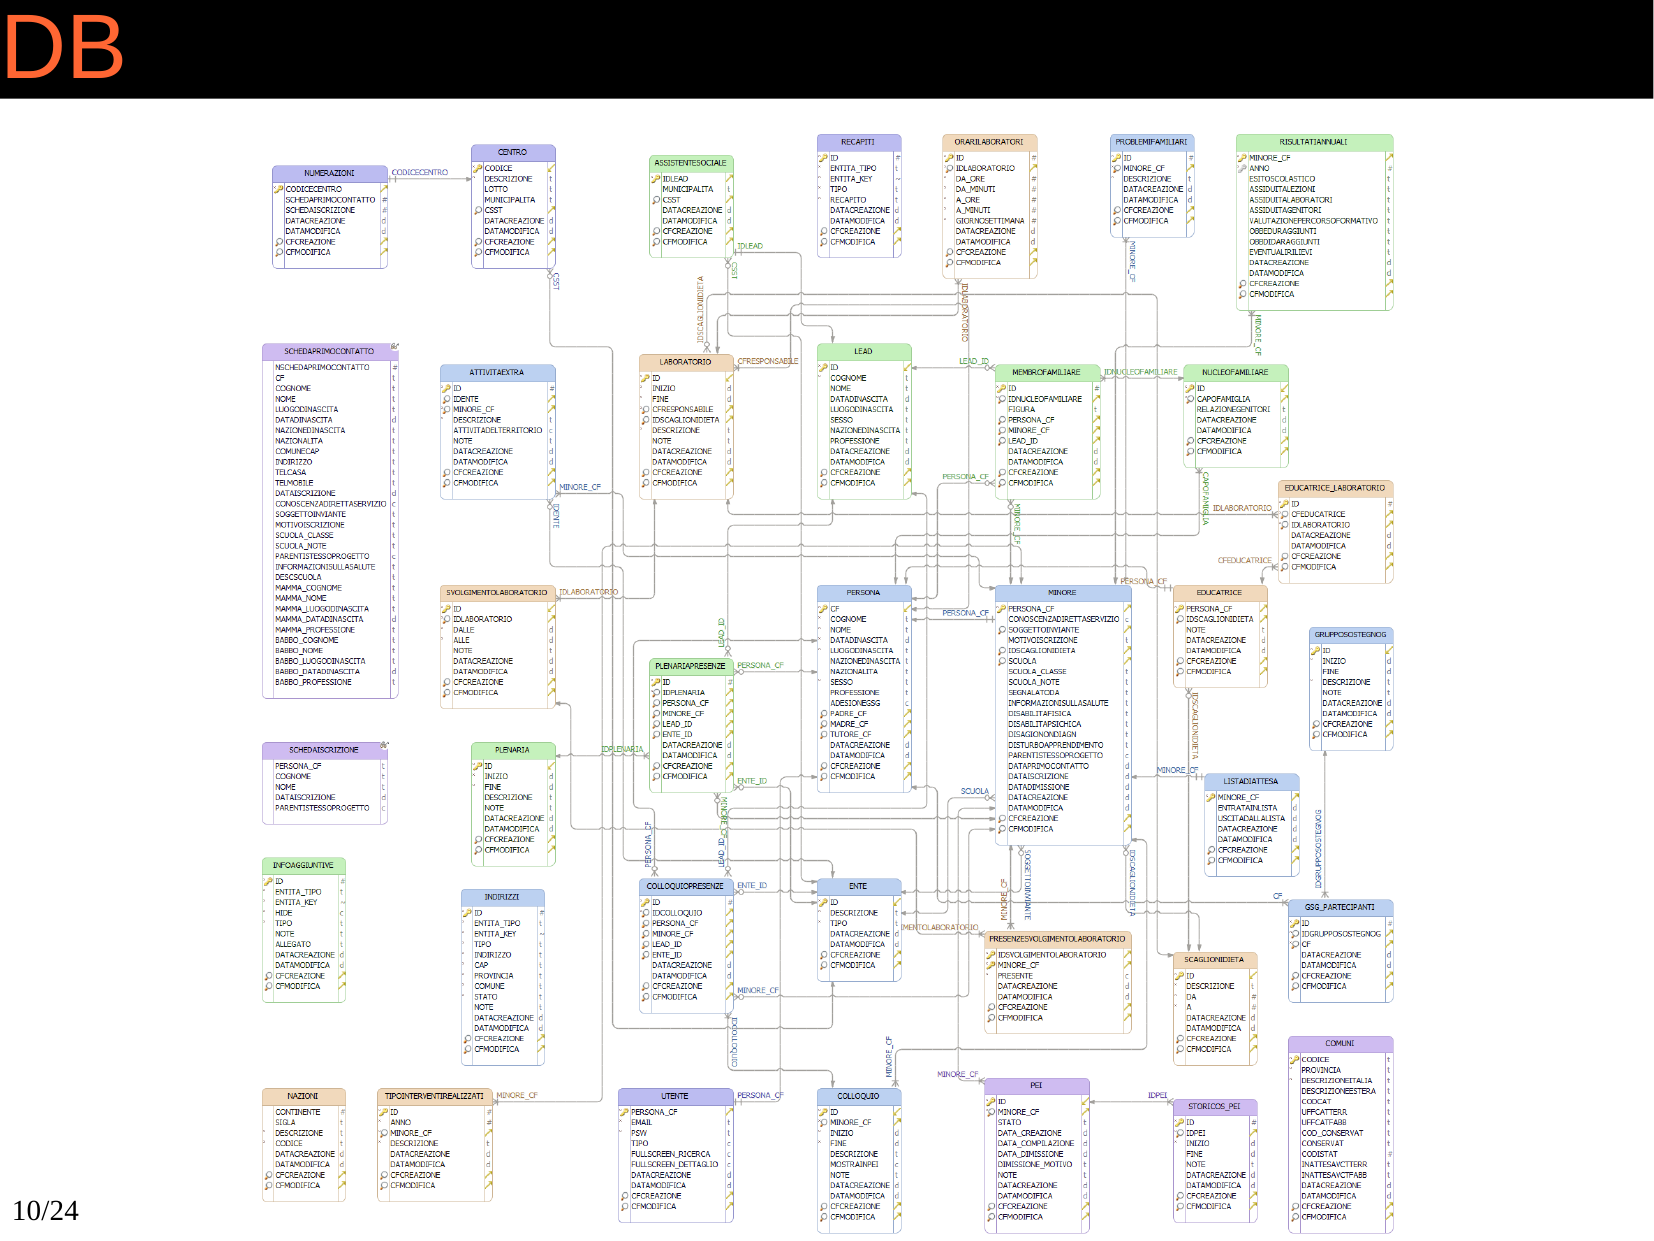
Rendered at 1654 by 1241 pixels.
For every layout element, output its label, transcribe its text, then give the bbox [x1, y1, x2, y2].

title DB [0, 0, 1654, 99]
picture [230, 100, 1424, 1241]
